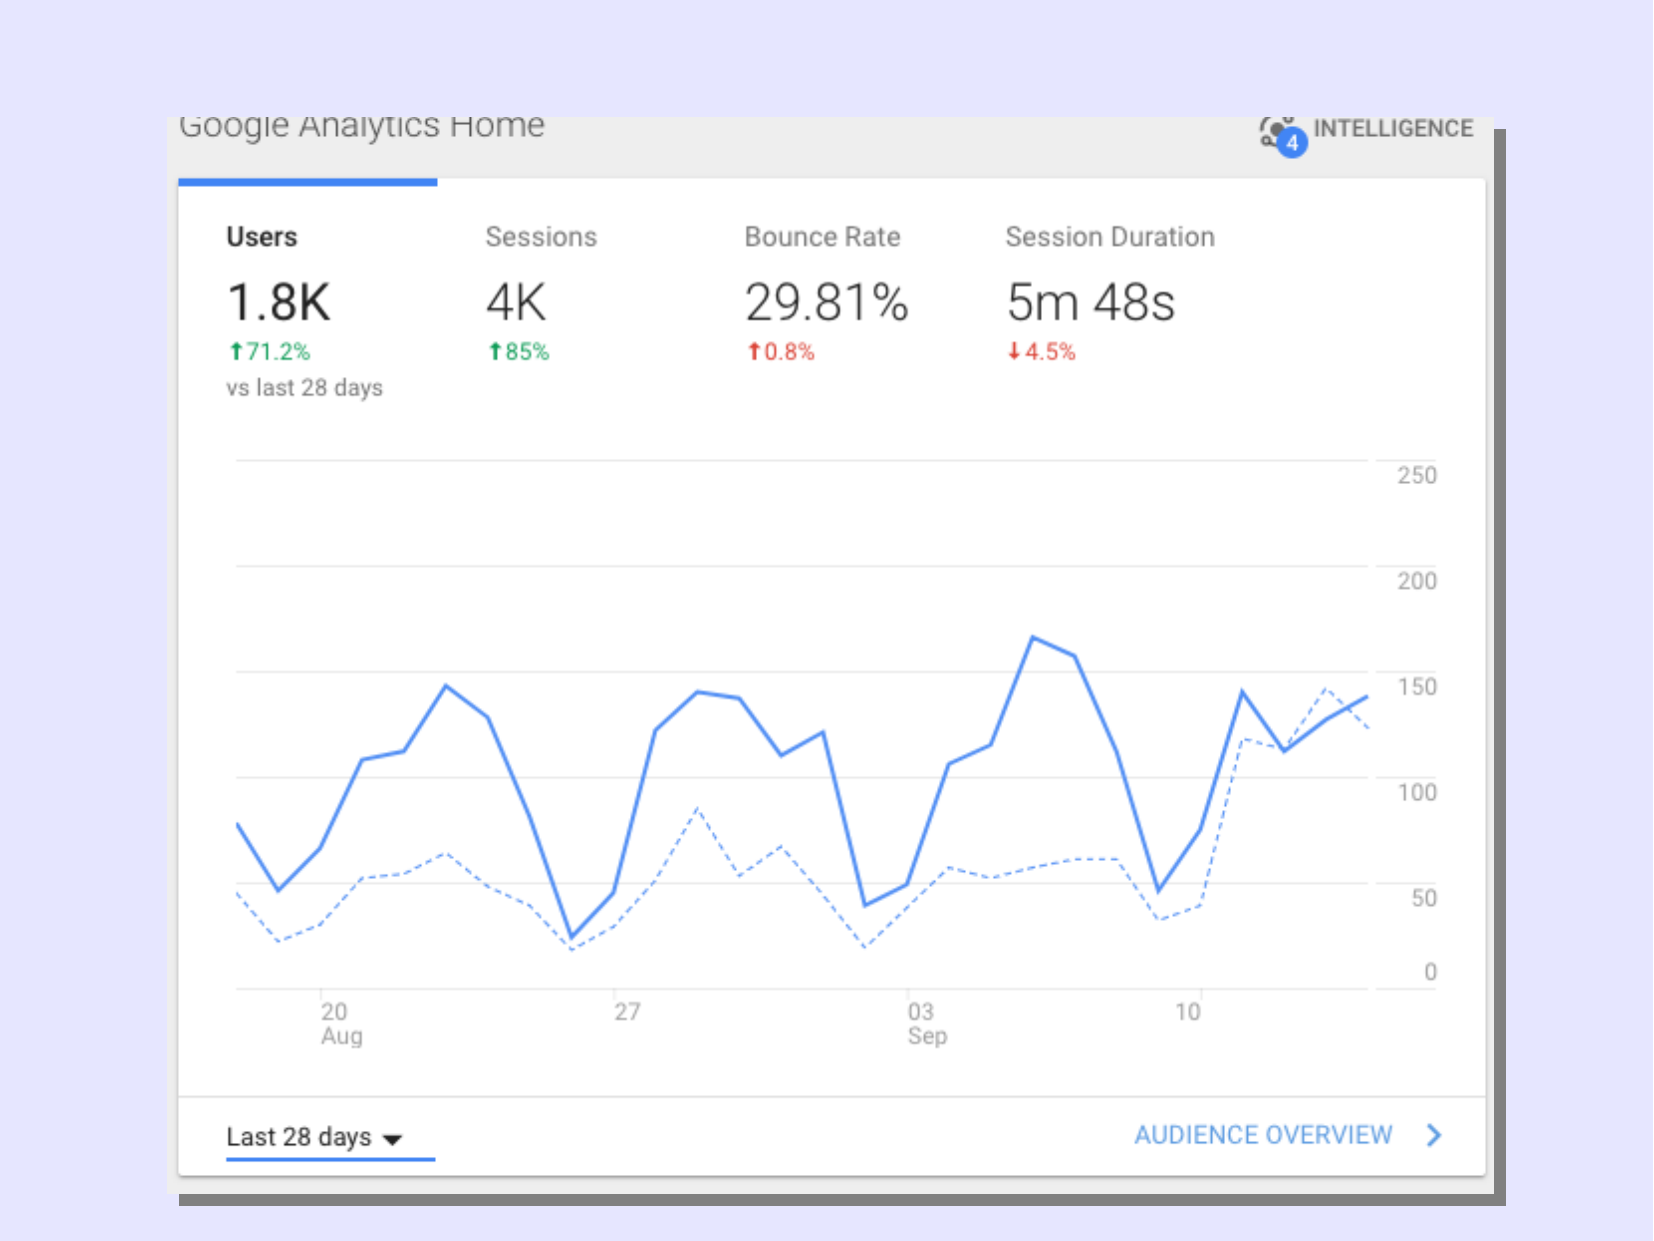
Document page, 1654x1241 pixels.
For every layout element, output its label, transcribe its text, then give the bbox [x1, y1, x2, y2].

picture [167, 117, 1494, 1194]
title Usage [82, 49, 1571, 257]
